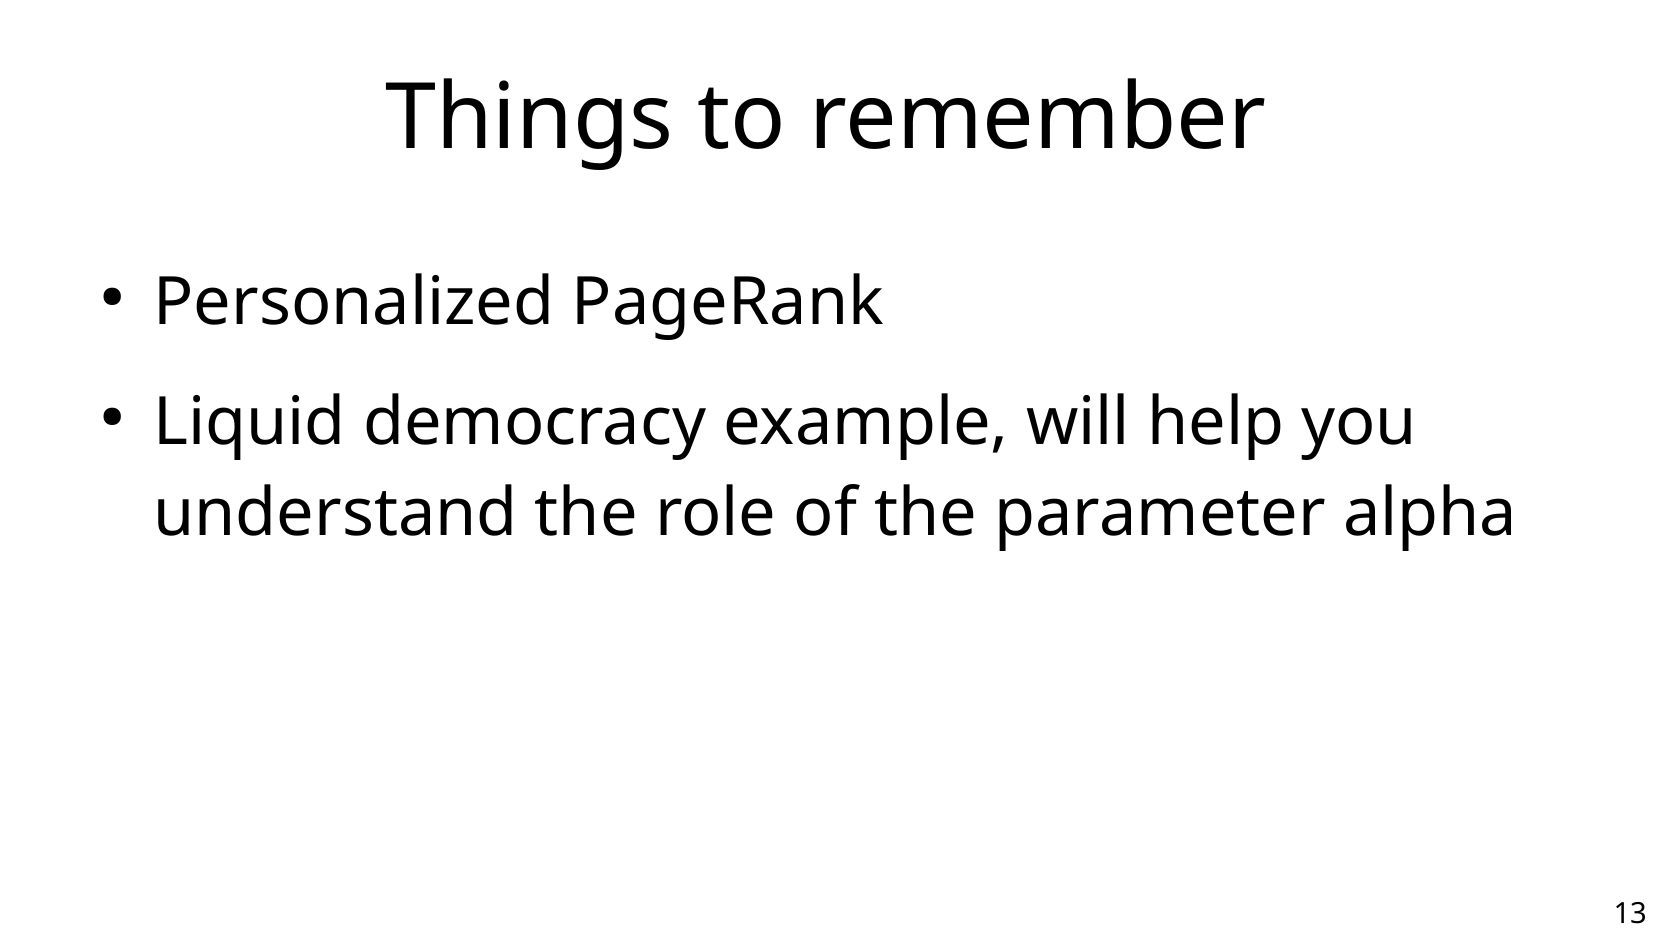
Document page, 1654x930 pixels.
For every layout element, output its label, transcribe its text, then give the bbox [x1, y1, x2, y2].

list Personalized PageRank Liquid democracy example, will help you understand the role of the parameter alpha [82, 252, 1571, 793]
title Things to remember [82, 1, 1571, 225]
